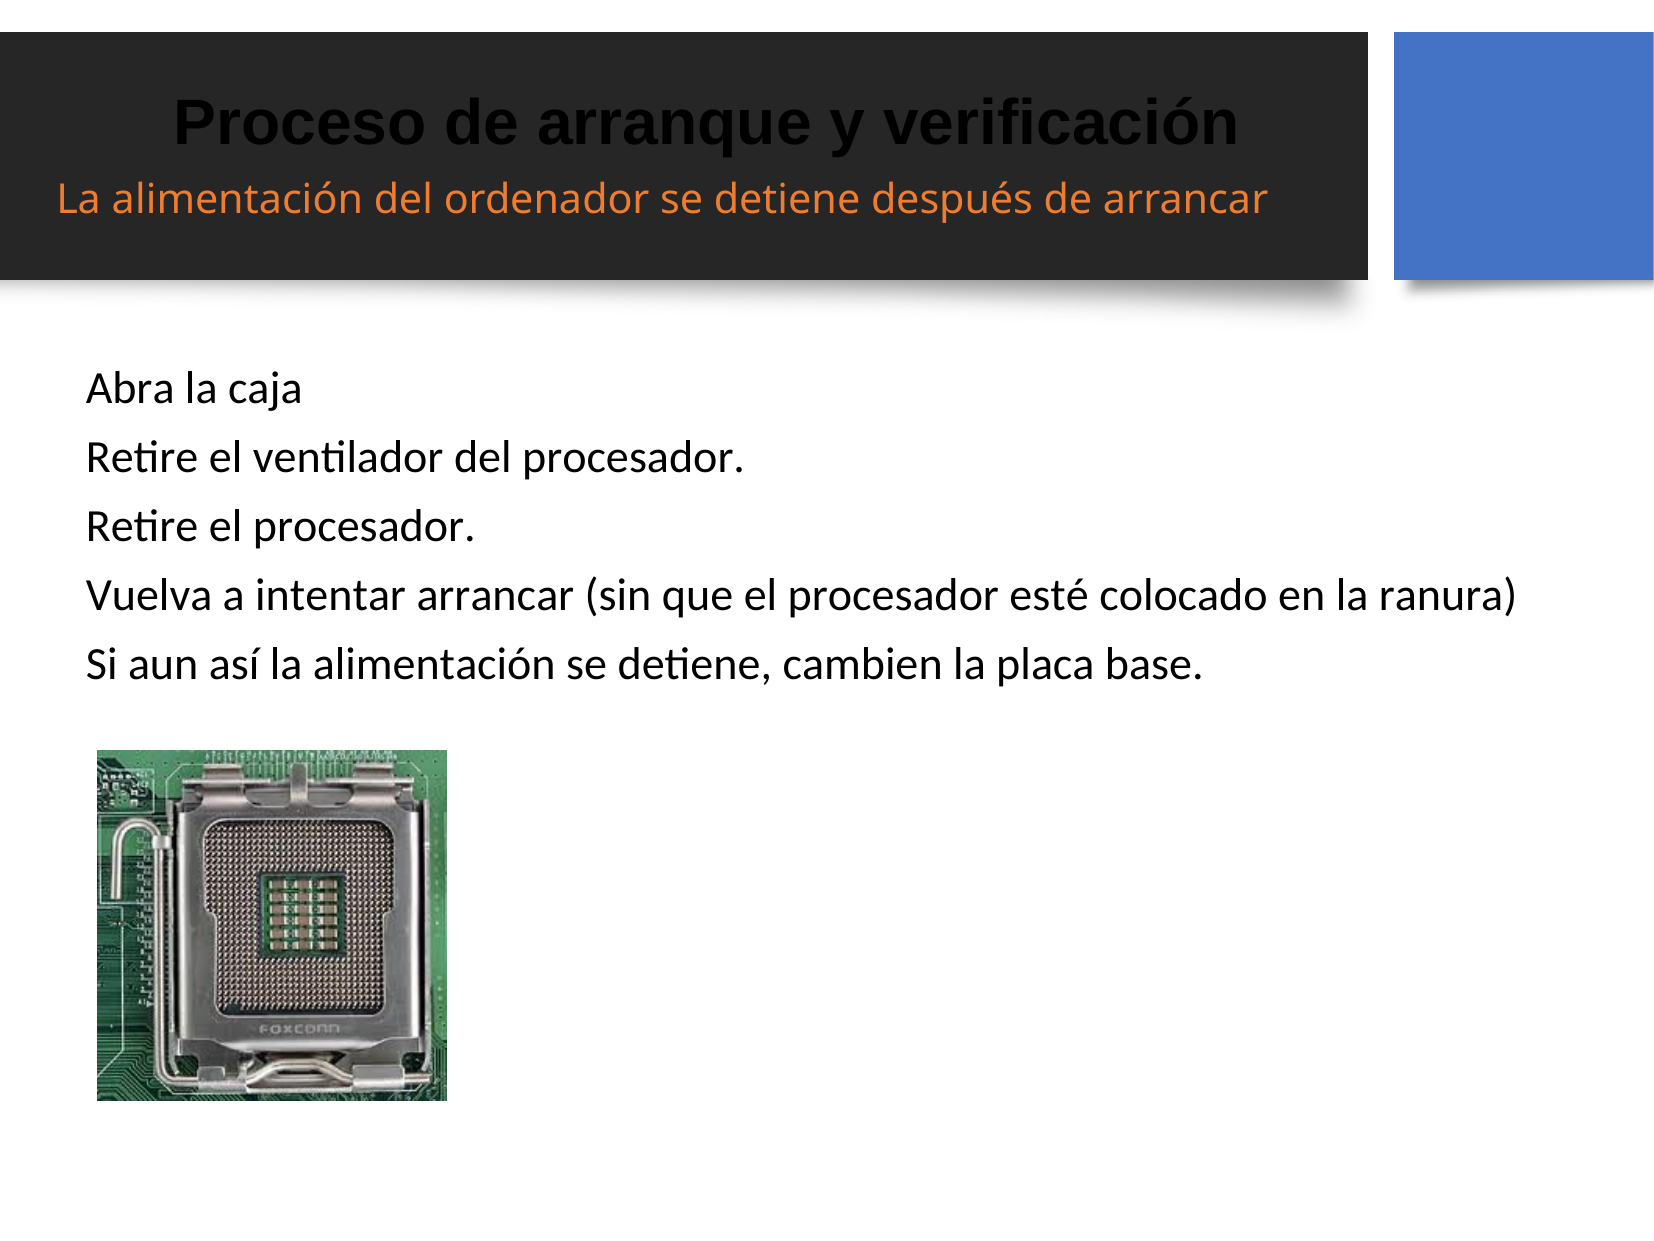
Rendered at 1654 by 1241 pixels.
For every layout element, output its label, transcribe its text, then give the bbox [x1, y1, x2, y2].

picture [97, 750, 447, 1101]
list Abra la caja Retire el ventilador del procesador. Retire el procesador. Vuelva a intentar arrancar (sin que el procesador esté colocado en la ranura) Si aun así la alimentación se detiene, cambien la placa base. [56, 328, 1613, 1208]
list La alimentación del ordenador se detiene después de arrancar [56, 172, 1357, 243]
title Proceso de arranque y verificación [57, 66, 1357, 171]
